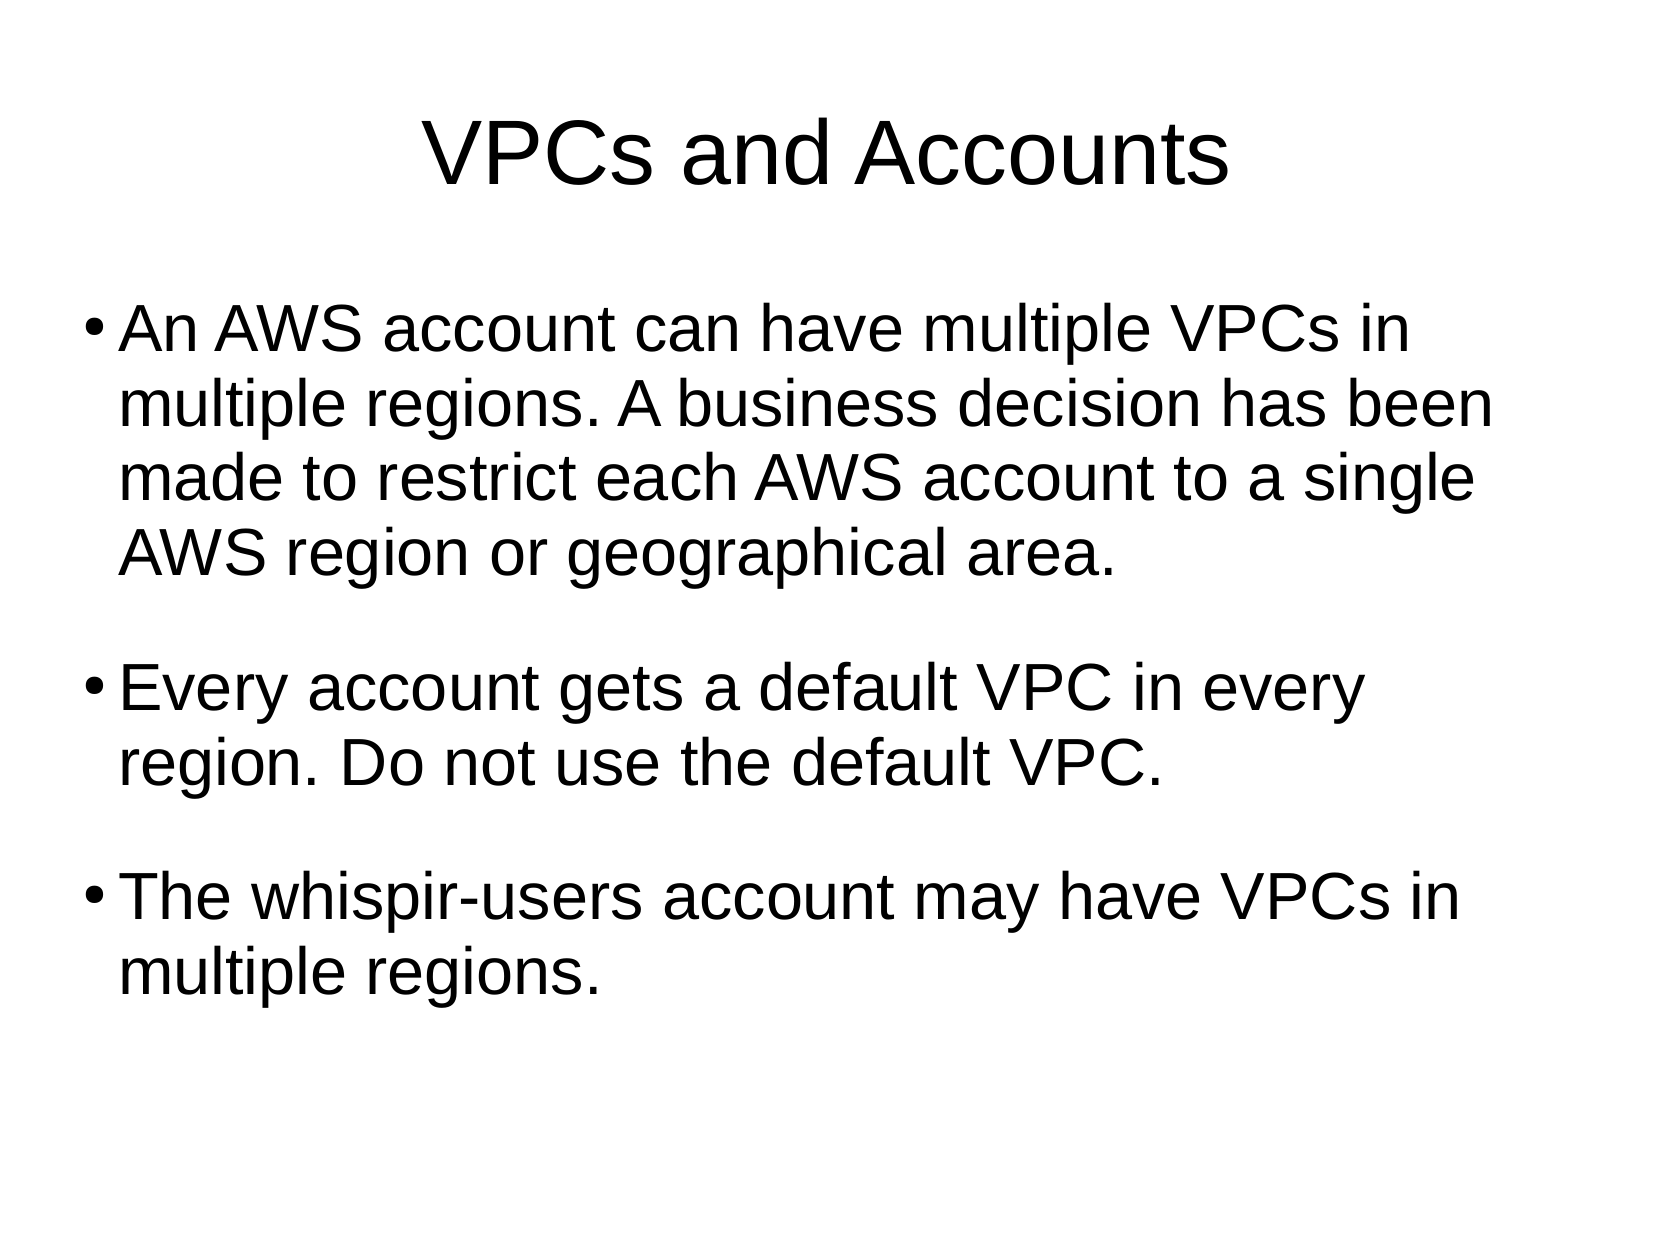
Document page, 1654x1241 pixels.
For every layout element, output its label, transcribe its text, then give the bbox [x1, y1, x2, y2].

subtitle An AWS account can have multiple VPCs in multiple regions. A business decision has been made to restrict each AWS account to a single AWS region or geographical area. Every account gets a default VPC in every region. Do not use the default VPC. The whispir-users account may have VPCs in multiple regions. [82, 290, 1571, 1010]
title VPCs and Accounts [82, 49, 1571, 257]
